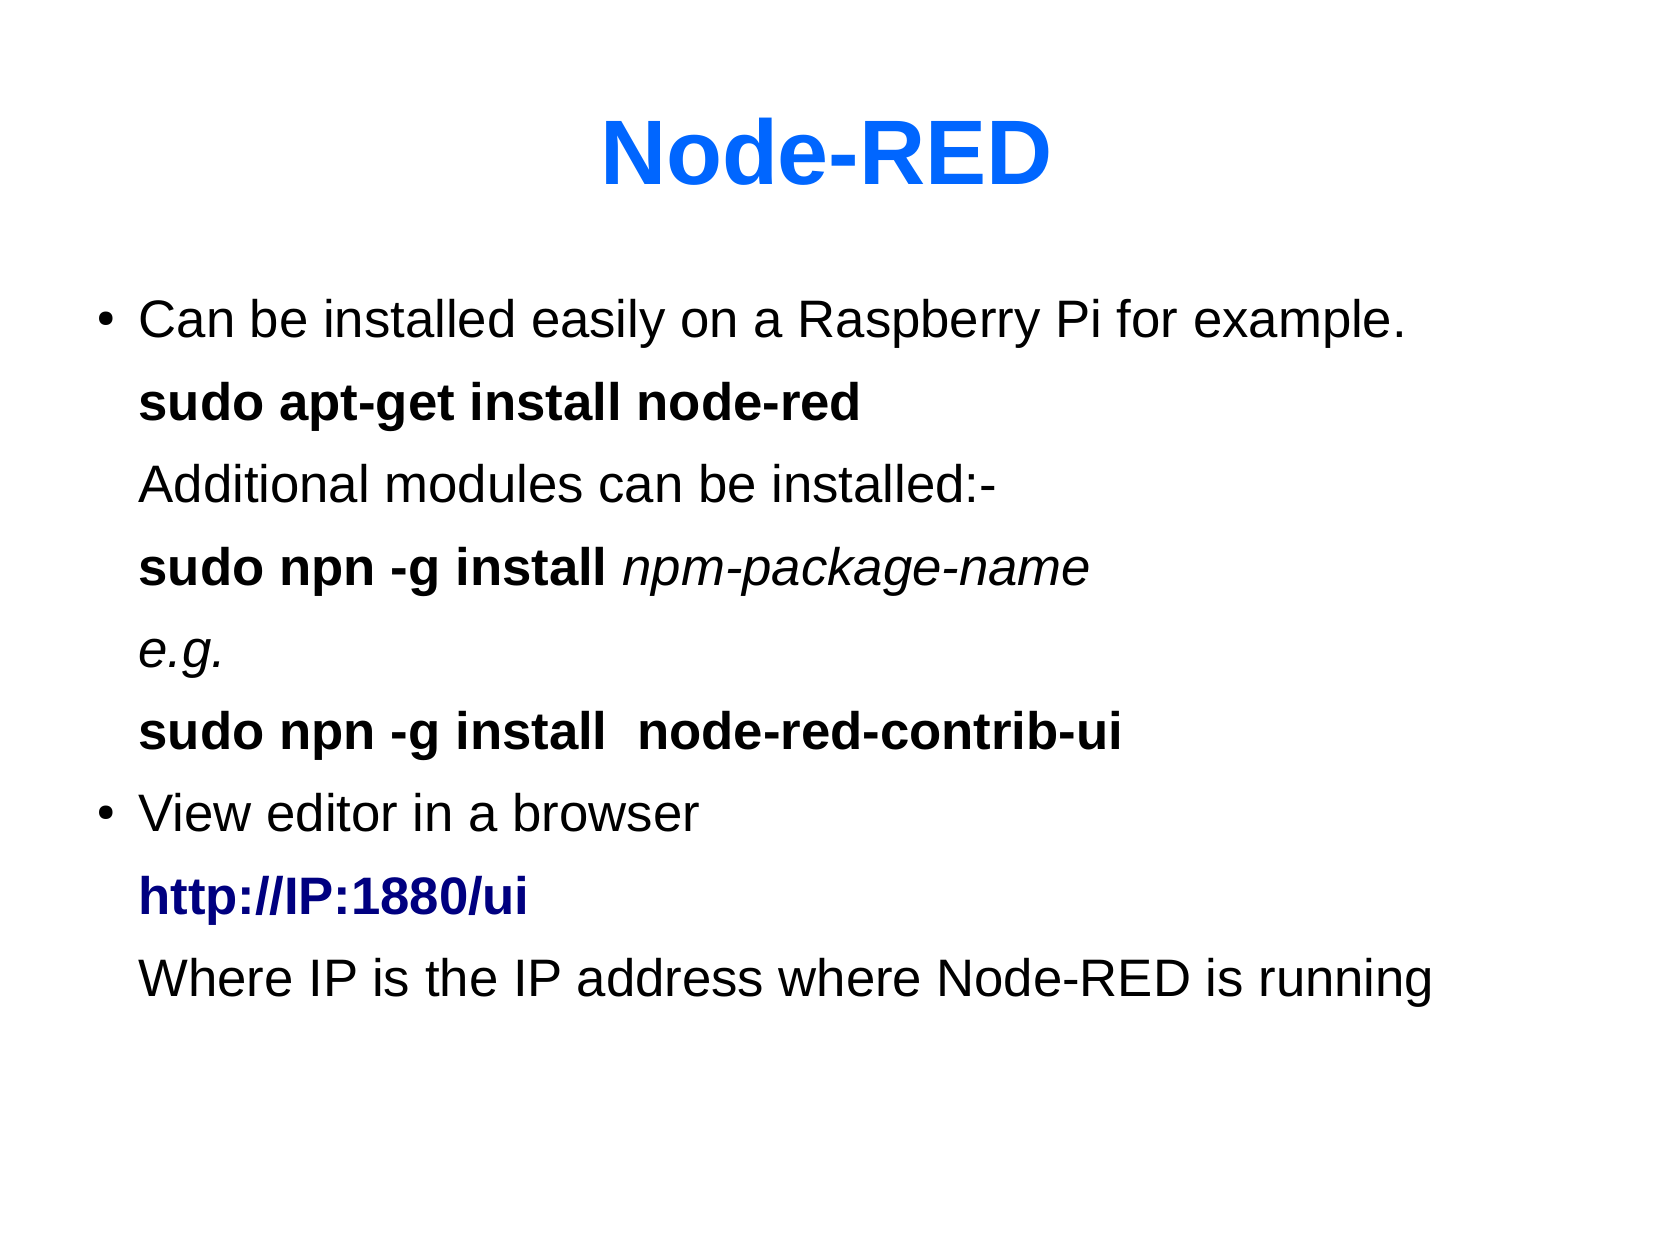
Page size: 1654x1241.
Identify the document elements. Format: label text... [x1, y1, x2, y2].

title Node-RED [82, 49, 1571, 257]
list Can be installed easily on a Raspberry Pi for example. sudo apt-get install node-red Additional modules can be installed:- sudo npn -g install npm-package-name e.g. sudo npn -g install node-red-contrib-ui View editor in a browser http://IP:1880/ui Where IP is the IP address where Node-RED is running [82, 290, 1571, 1010]
